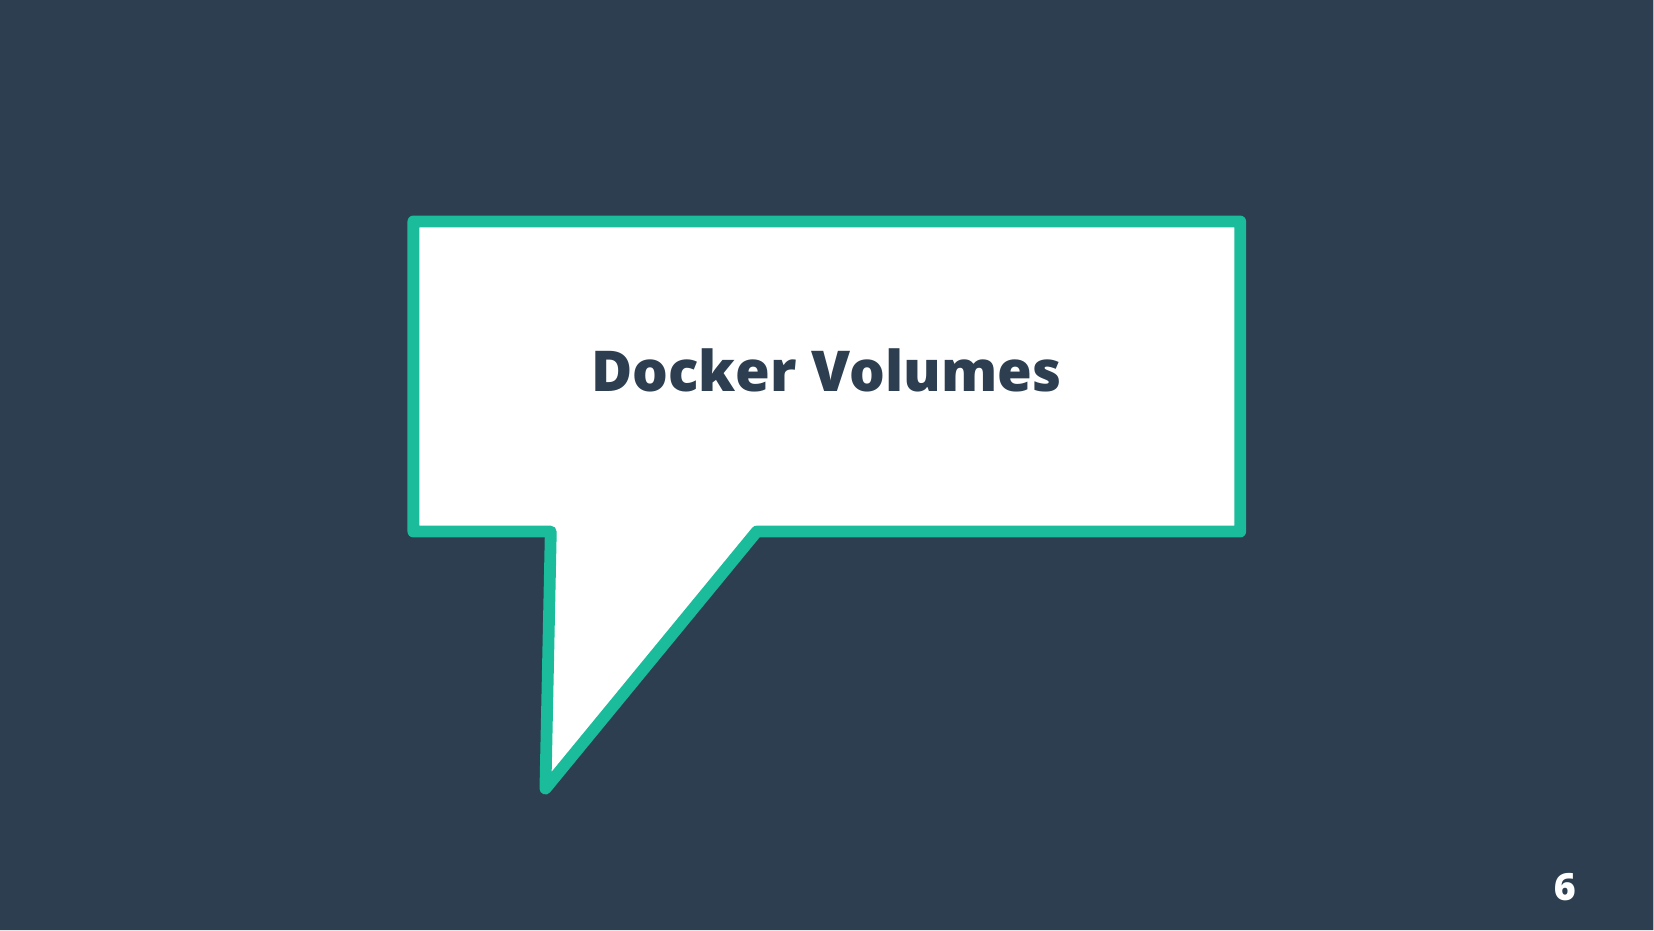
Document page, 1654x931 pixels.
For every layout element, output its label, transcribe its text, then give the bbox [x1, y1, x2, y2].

title Docker Volumes [442, 236, 1211, 502]
